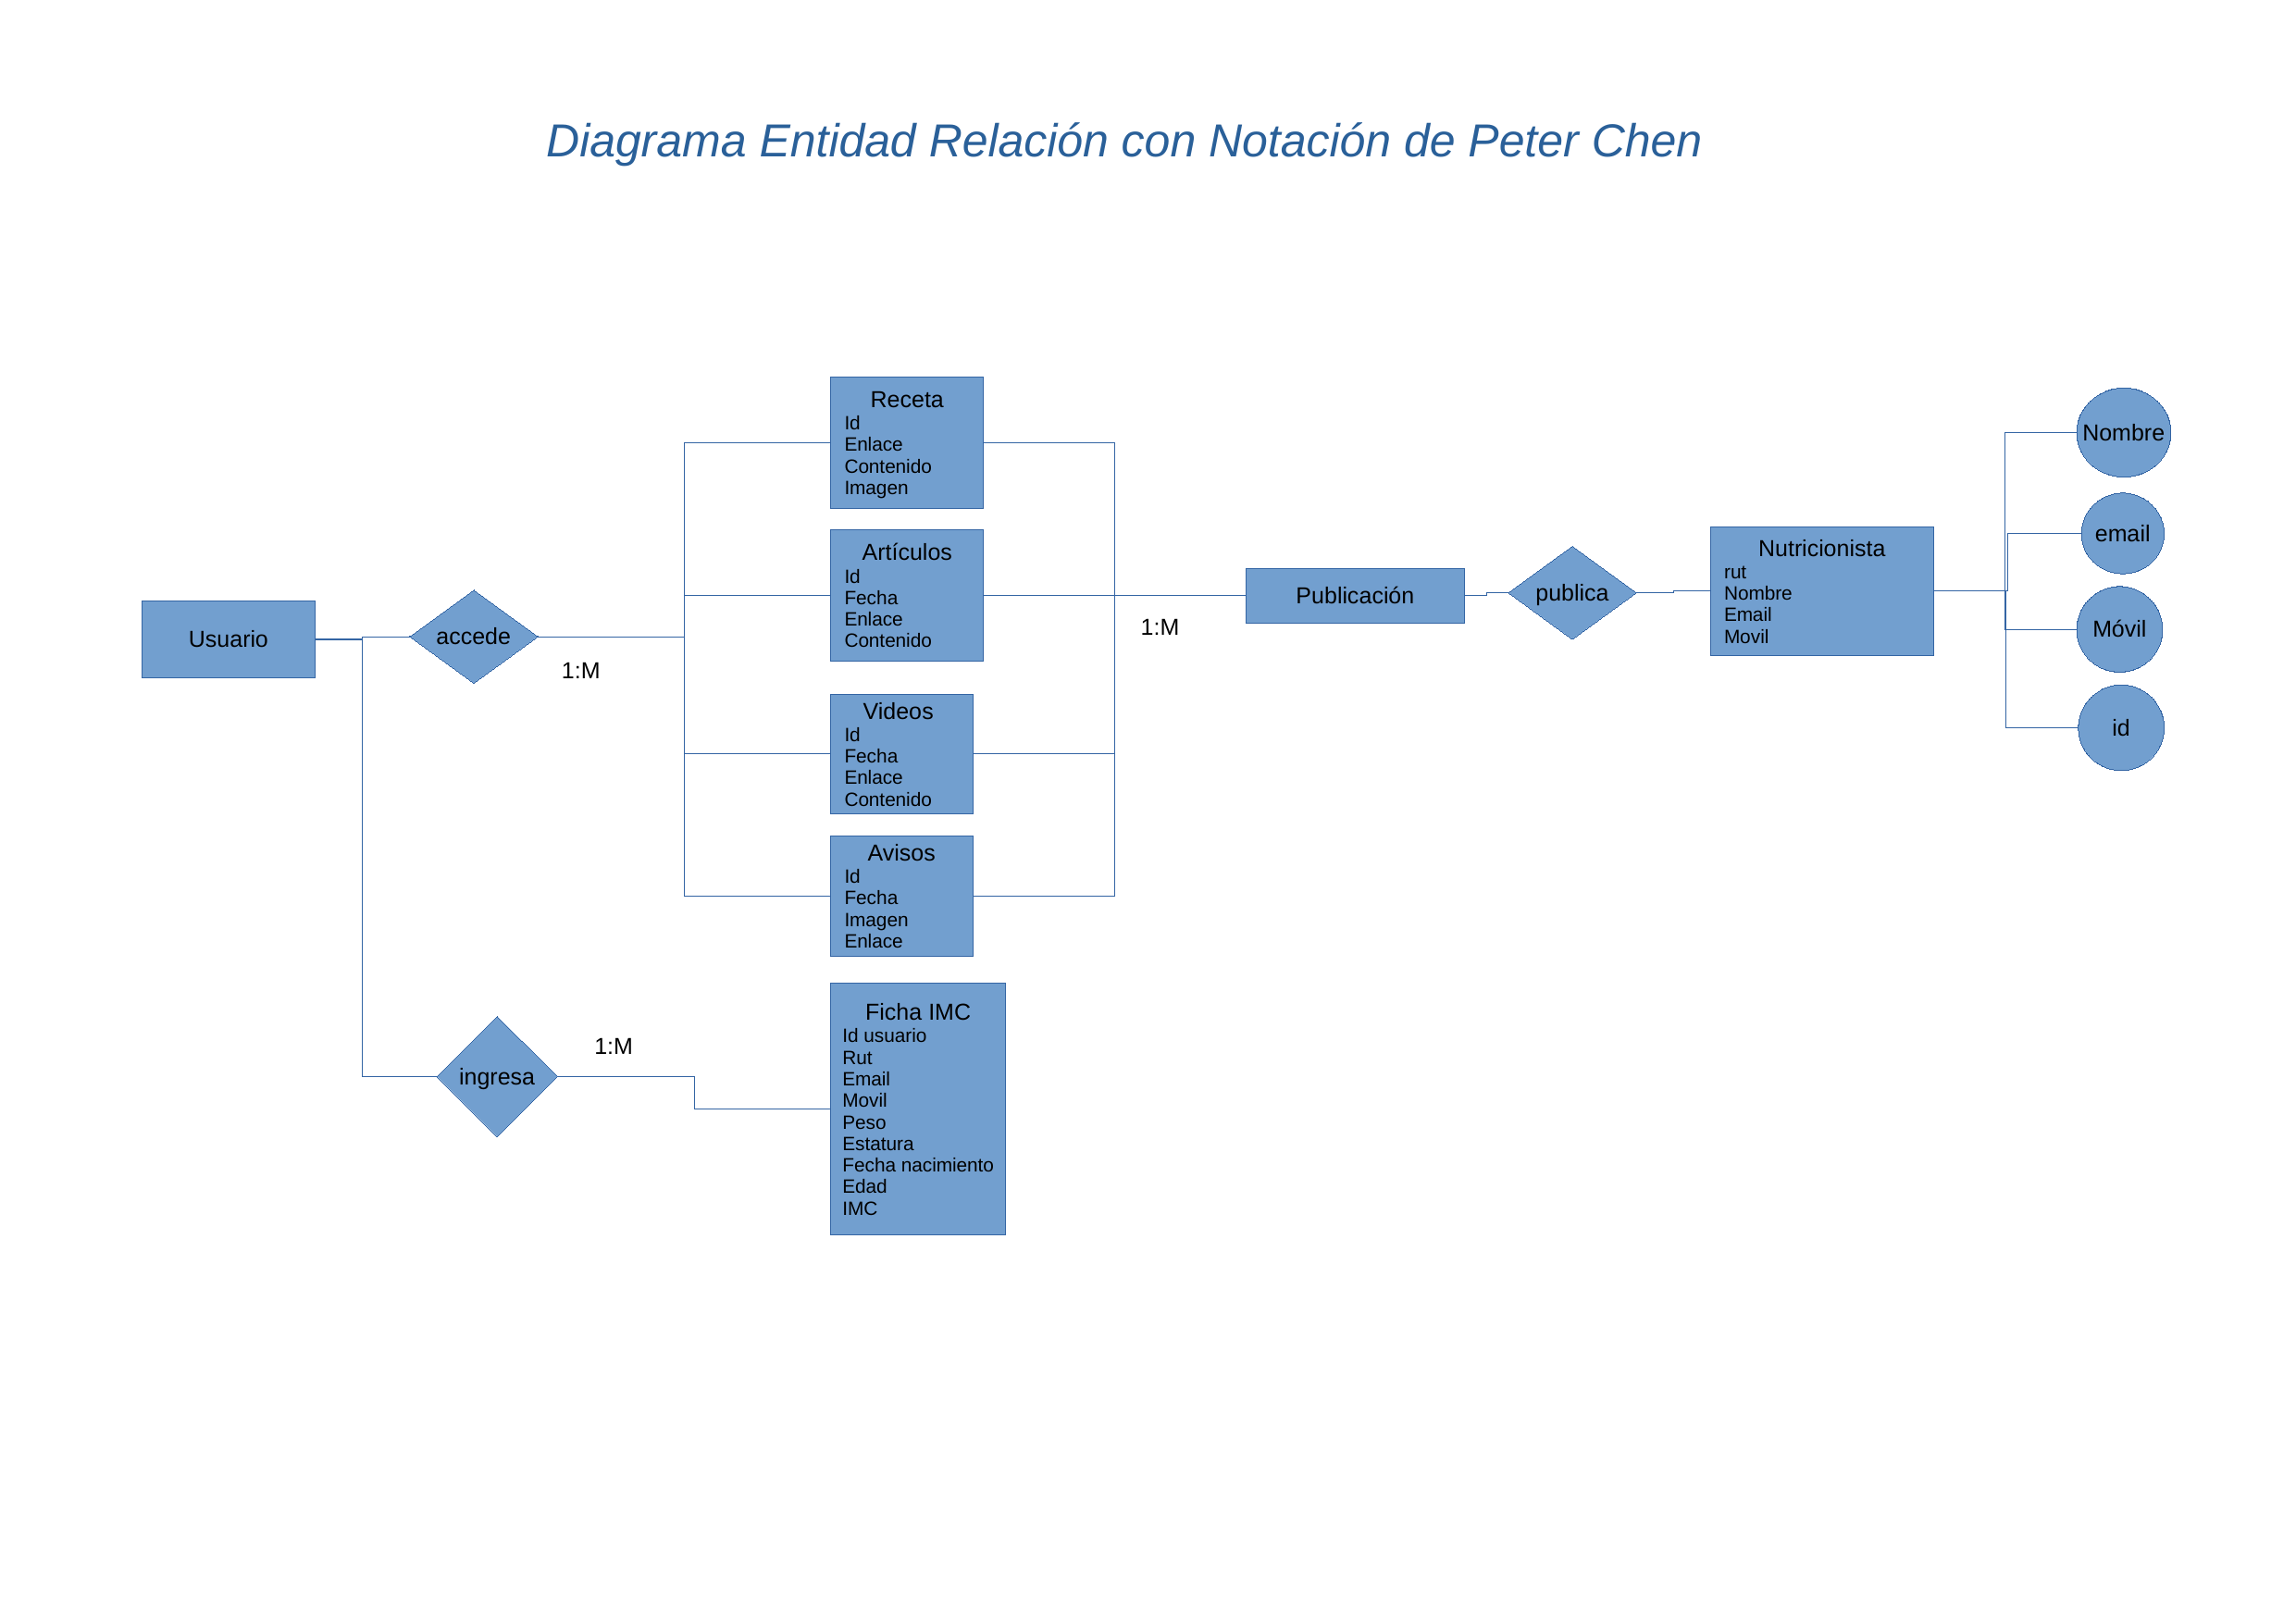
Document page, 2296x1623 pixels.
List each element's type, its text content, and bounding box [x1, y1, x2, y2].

text_box Ficha IMC Id usuario Rut Email Movil Peso Estatura Fecha nacimiento Edad IMC [830, 983, 1006, 1235]
text_box Publicación [1246, 568, 1465, 624]
text_box Artículos Id Fecha Enlace Contenido [830, 529, 984, 662]
text_box id [2078, 685, 2165, 771]
text_box publica [1508, 546, 1637, 639]
text_box email [2081, 492, 2165, 575]
text_box 1:M [548, 650, 645, 700]
text_box 1:M [1127, 606, 1224, 656]
text_box Usuario [142, 601, 316, 678]
text_box Nutricionista rut Nombre Email Movil [1710, 527, 1934, 656]
text_box accede [409, 589, 539, 684]
text_box 1:M [580, 1026, 667, 1067]
text_box Avisos Id Fecha Imagen Enlace [830, 836, 974, 957]
title Diagrama Entidad Relación con Notación de Peter Chen [55, 73, 2194, 209]
text_box Móvil [2077, 586, 2163, 673]
text_box ingresa [437, 1016, 558, 1137]
text_box Videos Id Fecha Enlace Contenido [830, 694, 974, 814]
text_box Nombre [2077, 388, 2171, 477]
text_box Receta Id Enlace Contenido Imagen [830, 377, 984, 509]
